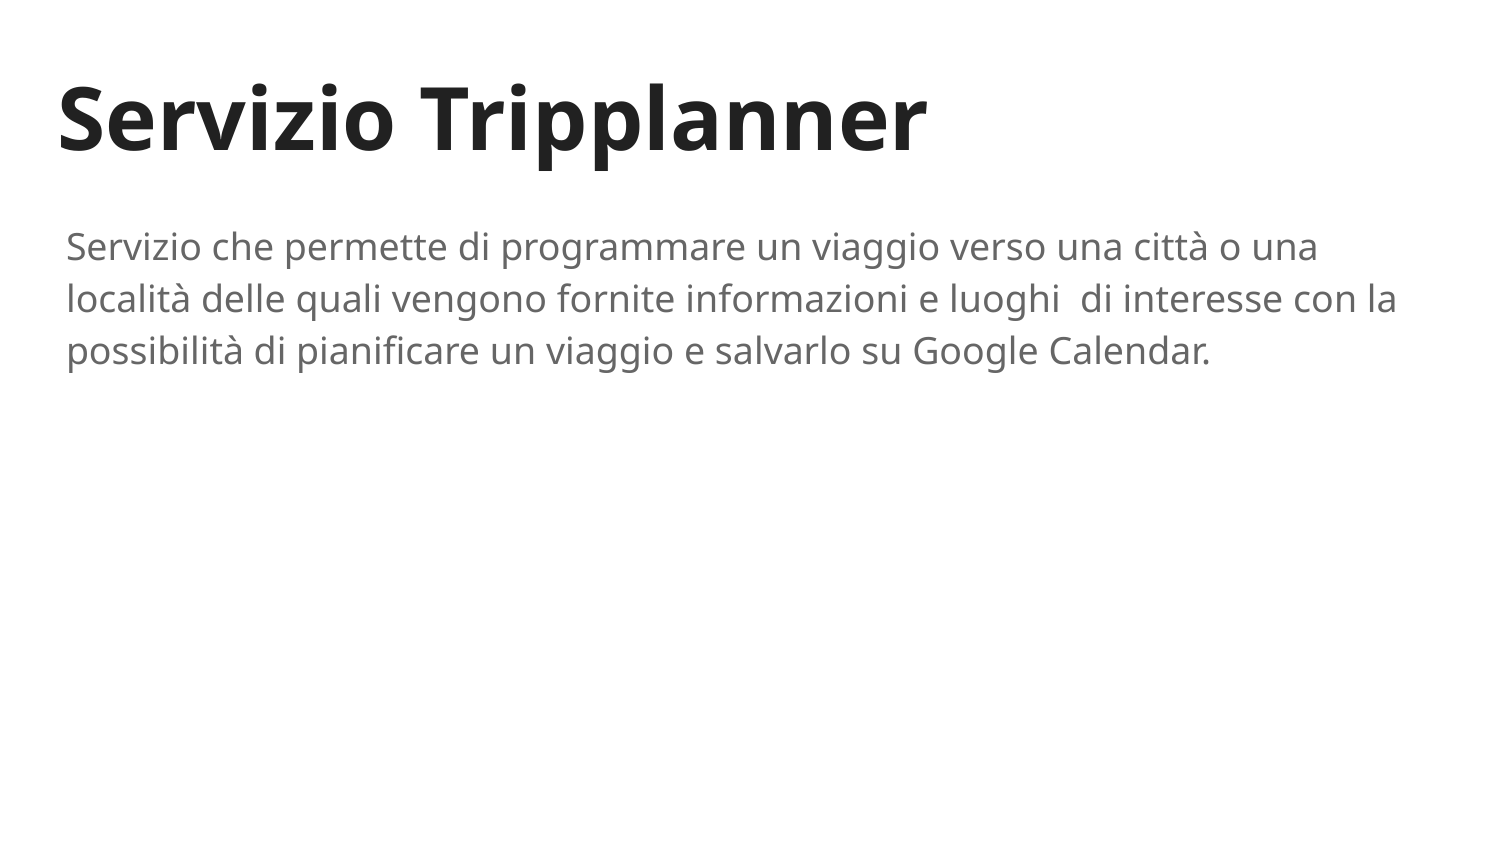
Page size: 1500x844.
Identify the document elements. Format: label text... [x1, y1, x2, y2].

text_box Servizio Tripplanner [42, 47, 1440, 180]
text_box Servizio che permette di programmare un viaggio verso una città o una località delle quali vengono fornite informazioni e luoghi di interesse con la possibilità di pianificare un viaggio e salvarlo su Google Calendar. [51, 201, 1449, 750]
